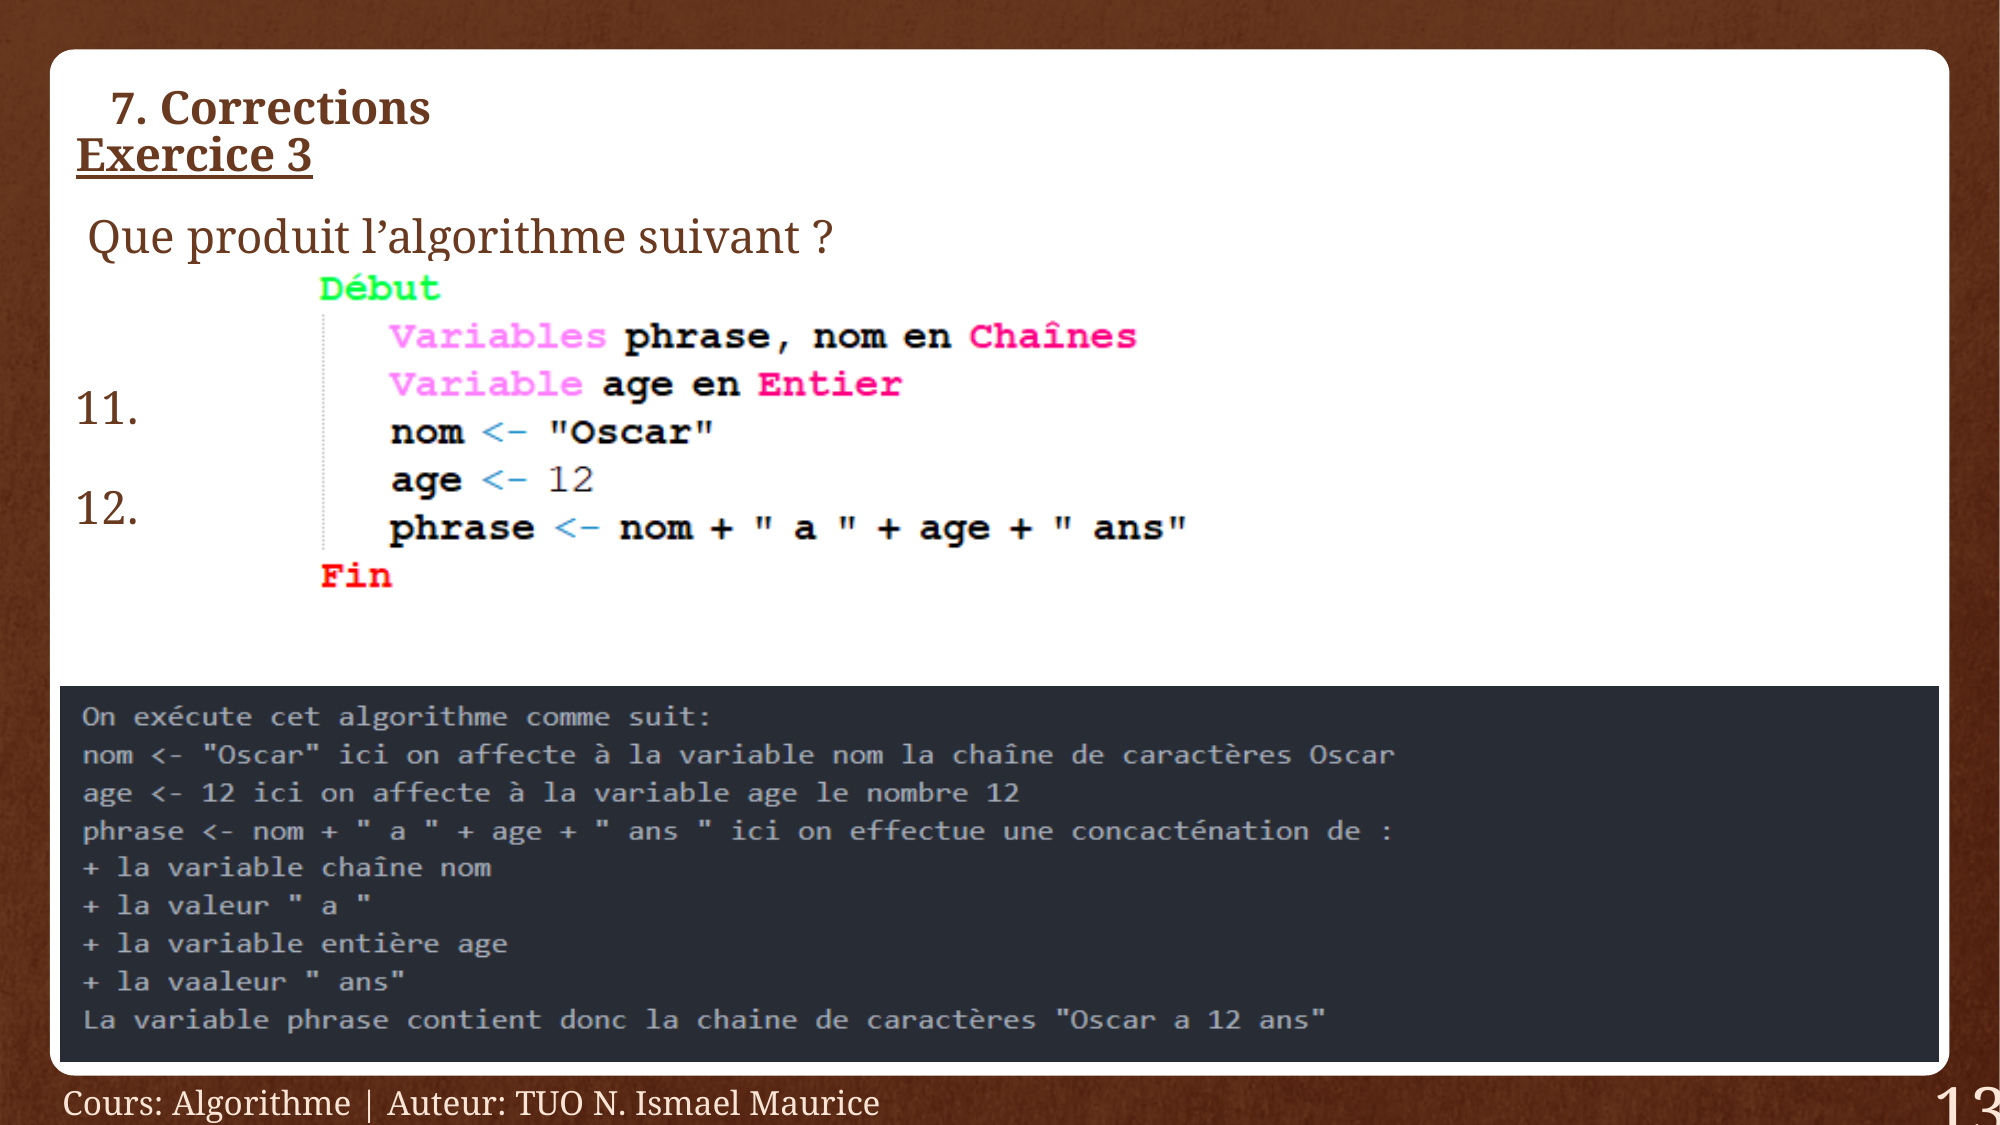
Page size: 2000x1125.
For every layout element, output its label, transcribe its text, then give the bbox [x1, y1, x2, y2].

text_box [1918, 1061, 2000, 1112]
title 7. Corrections [95, 68, 1696, 142]
text_box Cours: Algorithme | Auteur: TUO N. Ismael Maurice [47, 1074, 1264, 1125]
picture [303, 261, 1542, 673]
list Exercice 3 Que produit l’algorithme suivant ? [60, 128, 1919, 686]
picture [60, 686, 1939, 1062]
